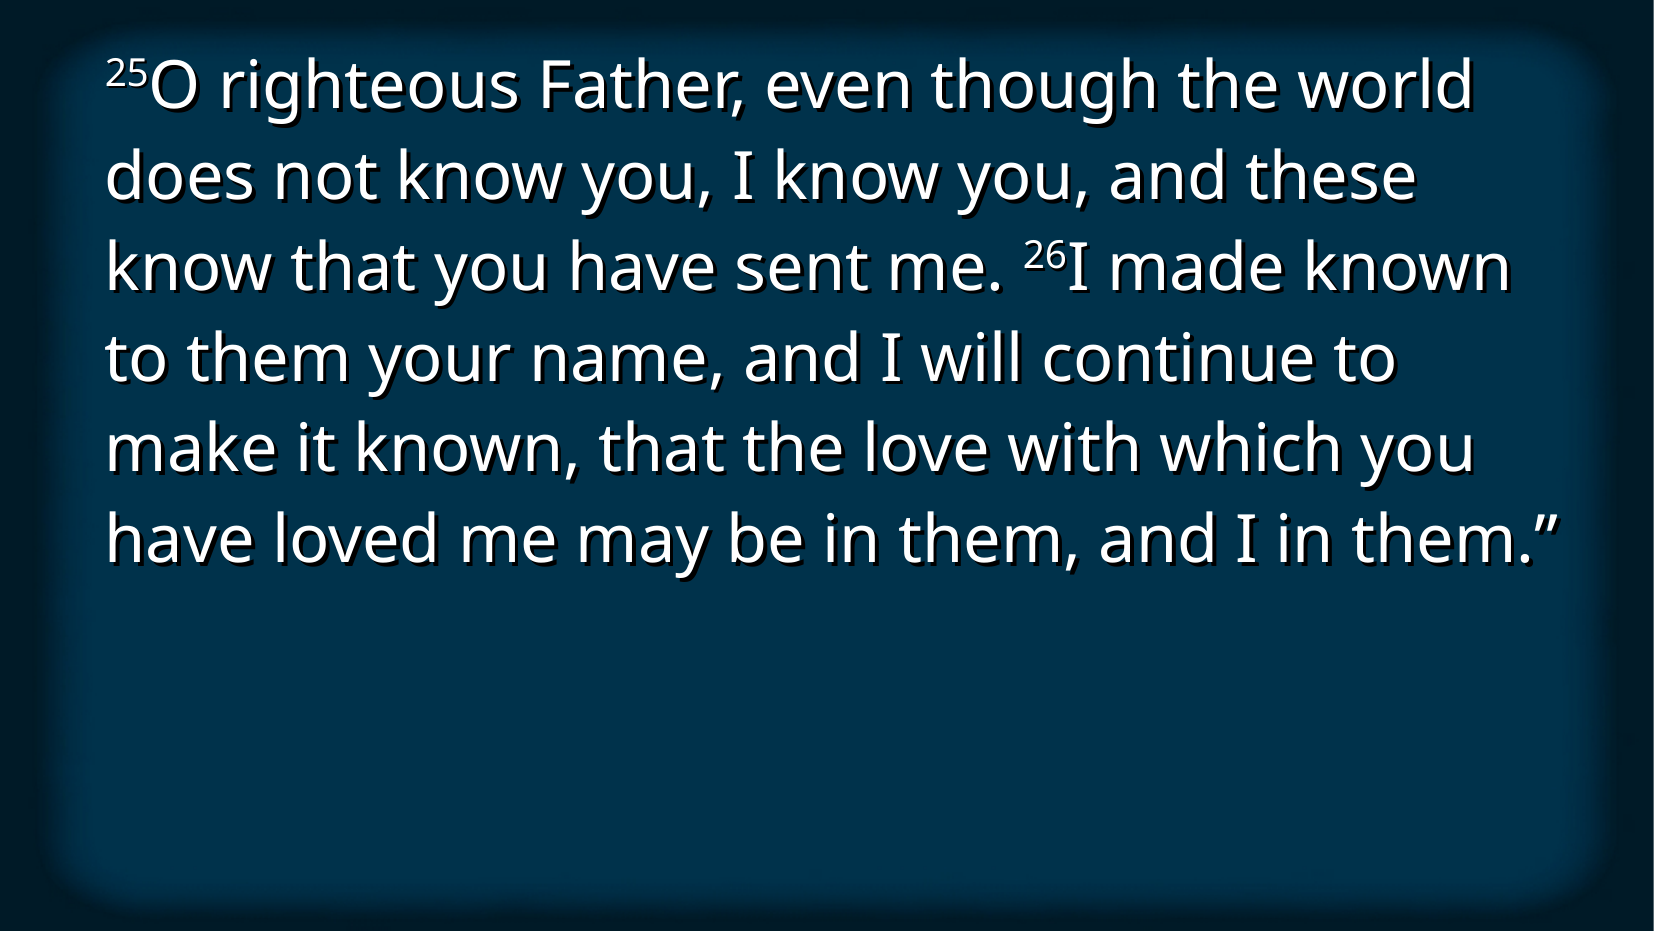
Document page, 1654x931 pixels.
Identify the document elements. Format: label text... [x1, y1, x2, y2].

text_box 25O righteous Father, even though the world does not know you, I know you, and these know that you have sent me. 26I made known to them your name, and I will continue to make it known, that the love with which you have loved me may be in them, and I in them.” [90, 30, 1576, 578]
picture [0, 0, 1654, 931]
